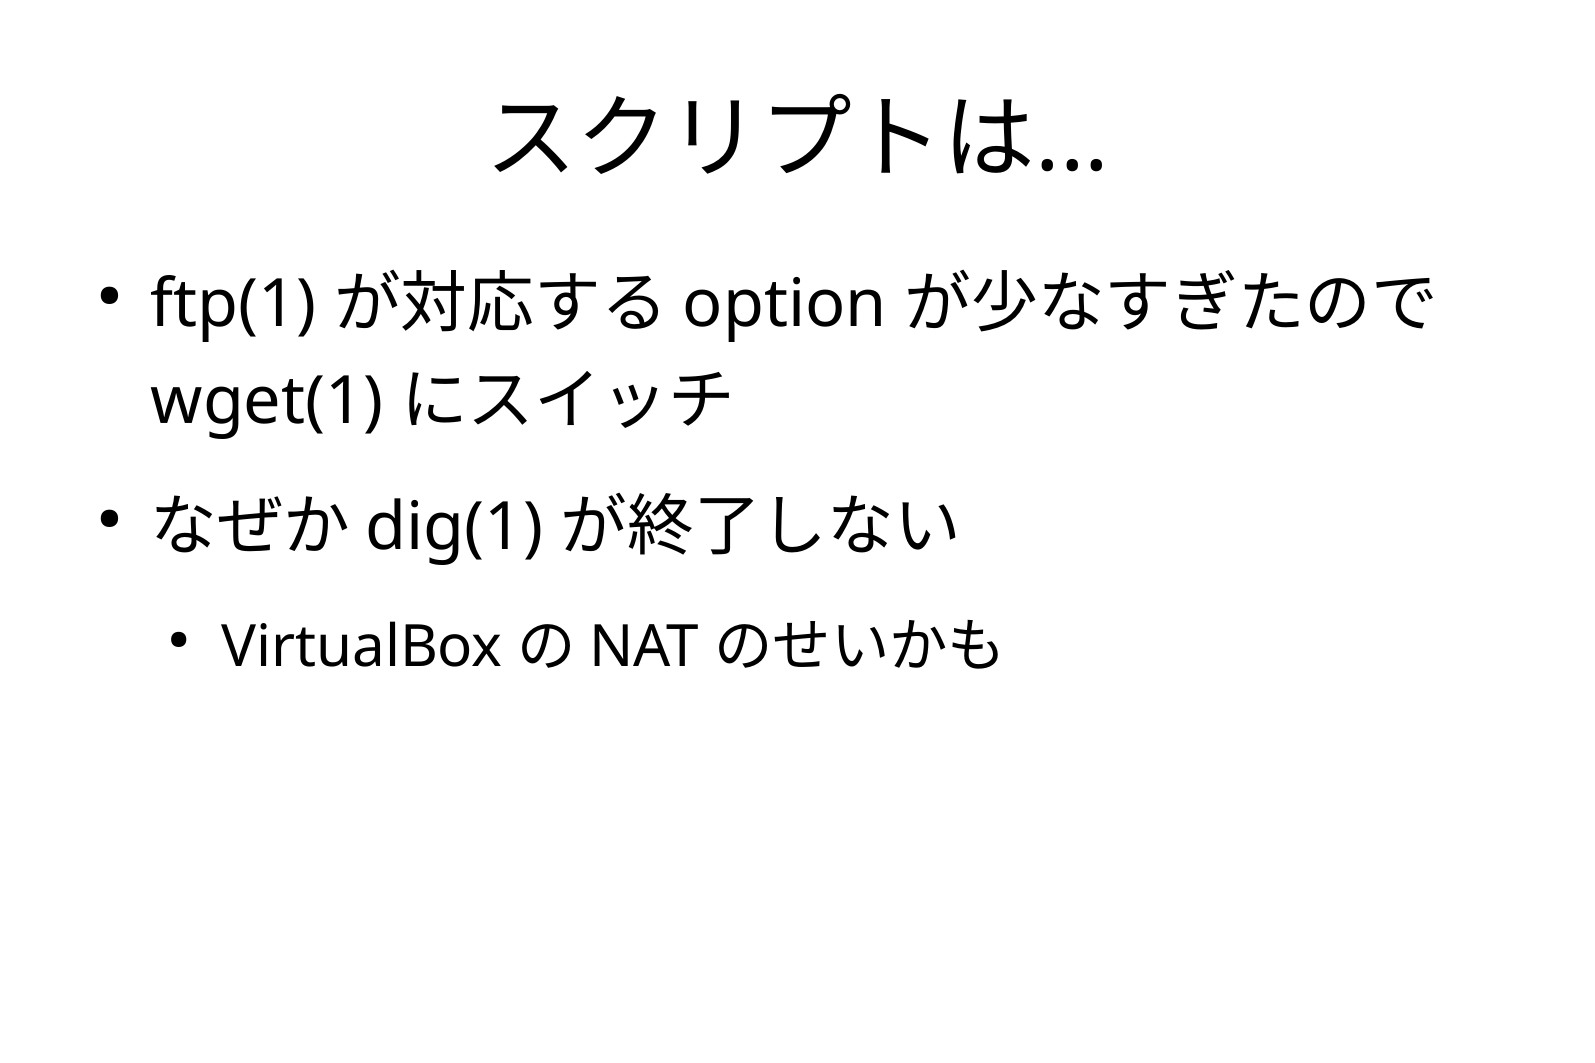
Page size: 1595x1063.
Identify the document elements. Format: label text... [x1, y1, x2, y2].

title スクリプトは... [79, 49, 1515, 213]
list ftp(1) が対応する option が少なすぎたので wget(1) にスイッチ なぜか dig(1) が終了しない VirtualBox の NAT のせいかも [79, 248, 1515, 951]
